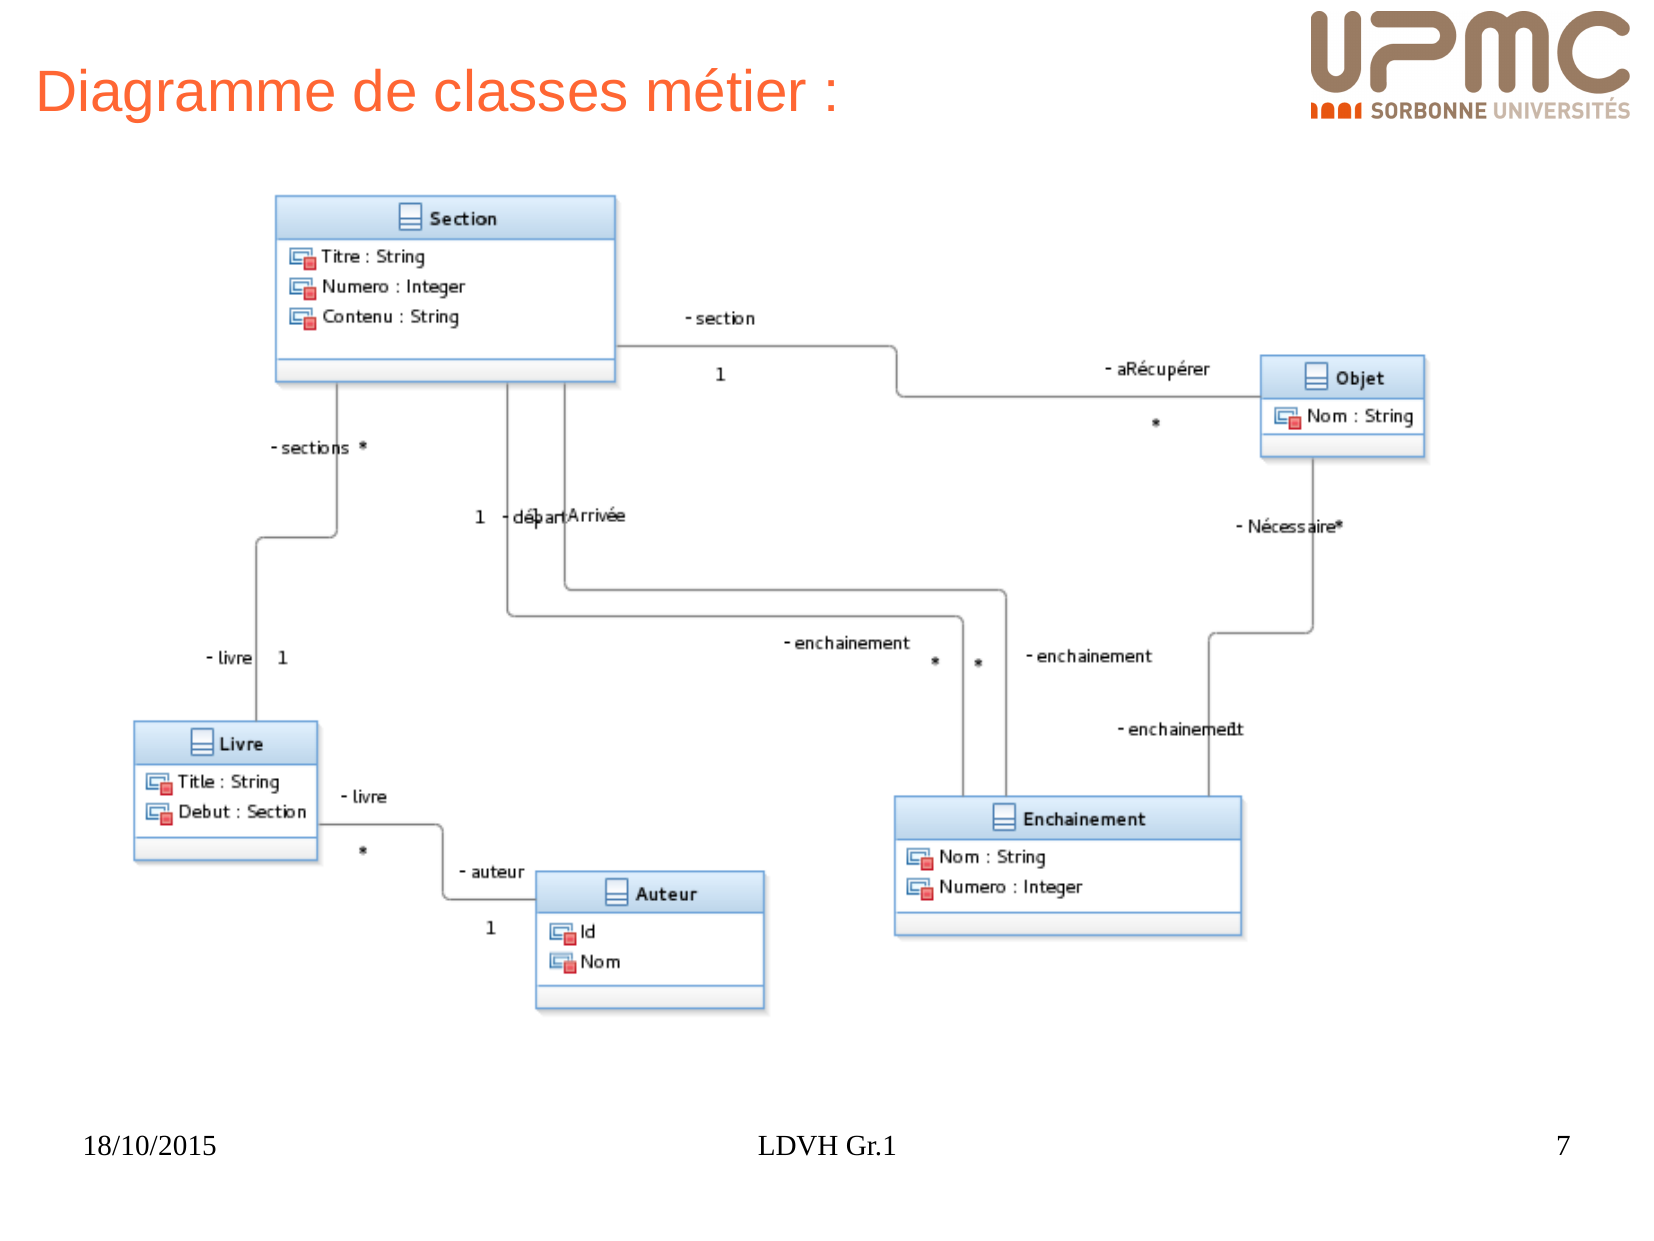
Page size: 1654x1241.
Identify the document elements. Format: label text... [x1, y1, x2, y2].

title Diagramme de classes métier : [35, 23, 1241, 160]
picture [35, 173, 1560, 1111]
picture [1311, 11, 1630, 120]
